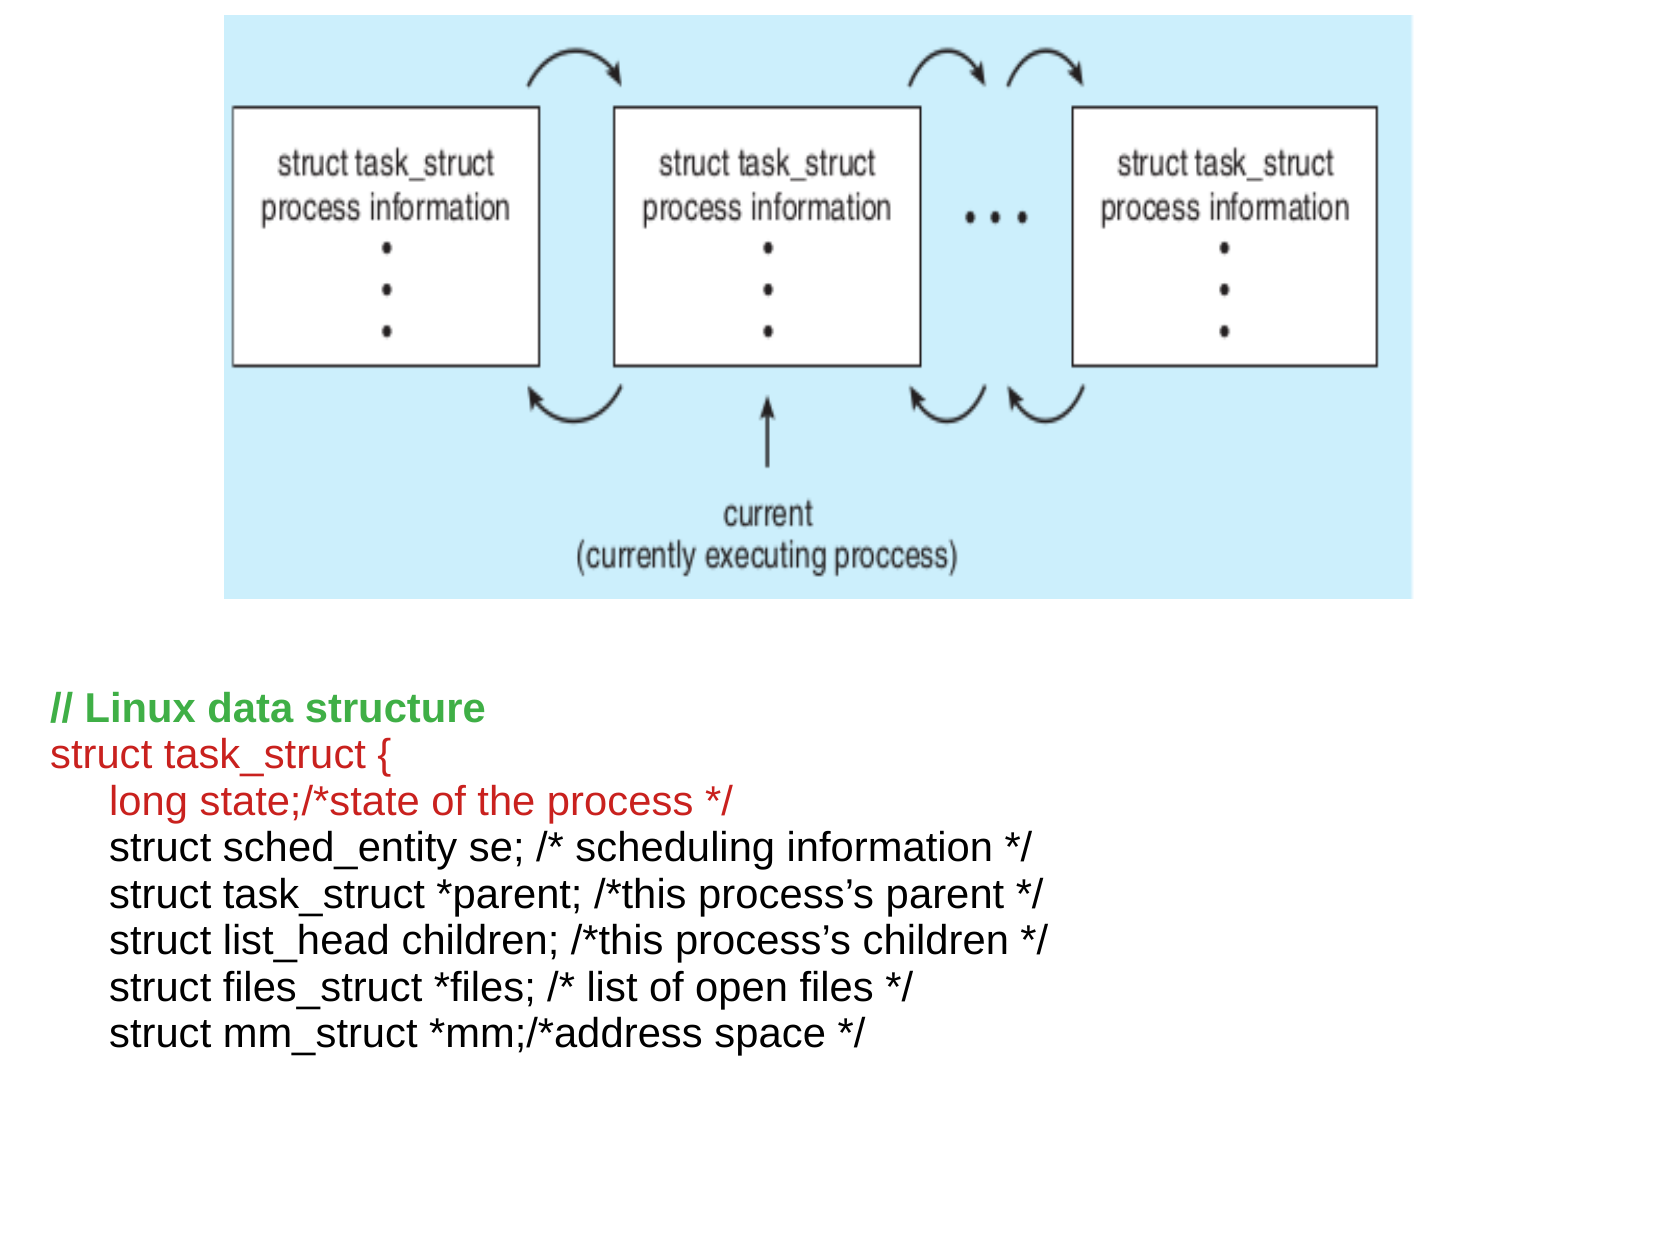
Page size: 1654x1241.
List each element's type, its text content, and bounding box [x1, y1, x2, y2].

picture [224, 15, 1443, 599]
text_box // Linux data structure struct task_struct { long state;/*state of the process */ struct sched_entity se; /* scheduling information */ struct task_struct *parent; /*this process’s parent */ struct list_head children; /*this process’s children */ struct files_struct *files; /* list of open files */ struct mm_struct *mm;/*address space */ [35, 677, 1069, 1241]
